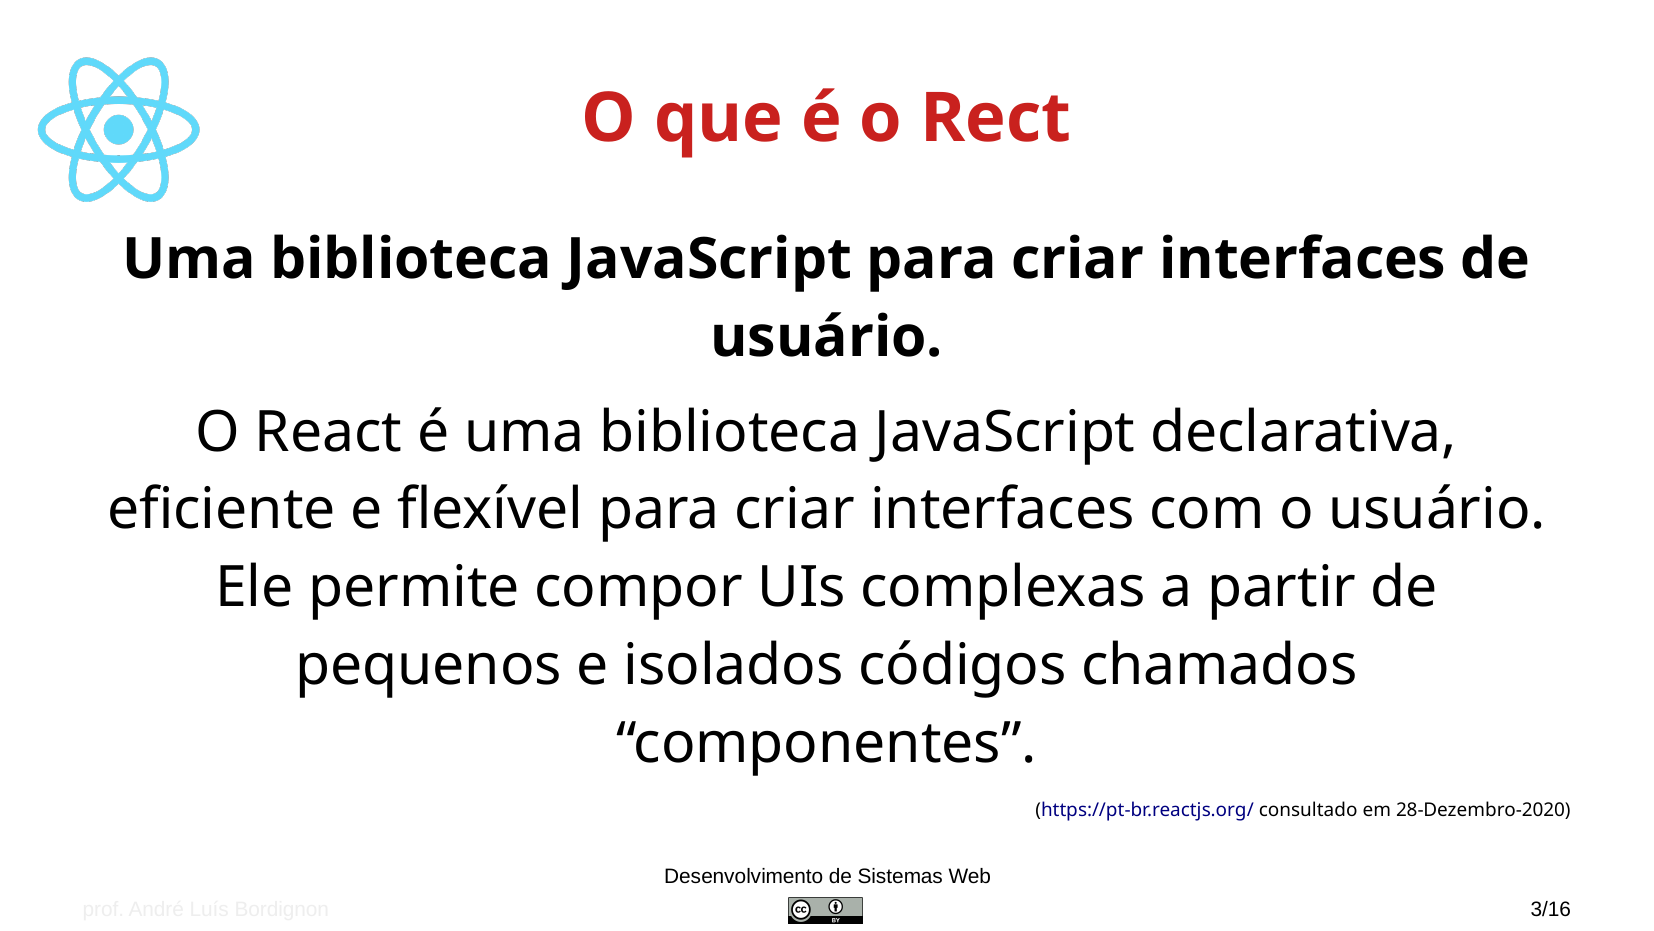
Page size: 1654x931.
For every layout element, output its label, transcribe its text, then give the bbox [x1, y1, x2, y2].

picture [36, 47, 201, 212]
title O que é o Rect [82, 37, 1571, 193]
list Uma biblioteca JavaScript para criar interfaces de usuário. O React é uma biblioteca JavaScript declarativa, eficiente e flexível para criar interfaces com o usuário. Ele permite compor UIs complexas a partir de pequenos e isolados códigos chamados “componentes”. (https://pt-br.reactjs.org/ consultado em 28-Dezembro-2020) [82, 217, 1571, 827]
picture [788, 897, 863, 924]
